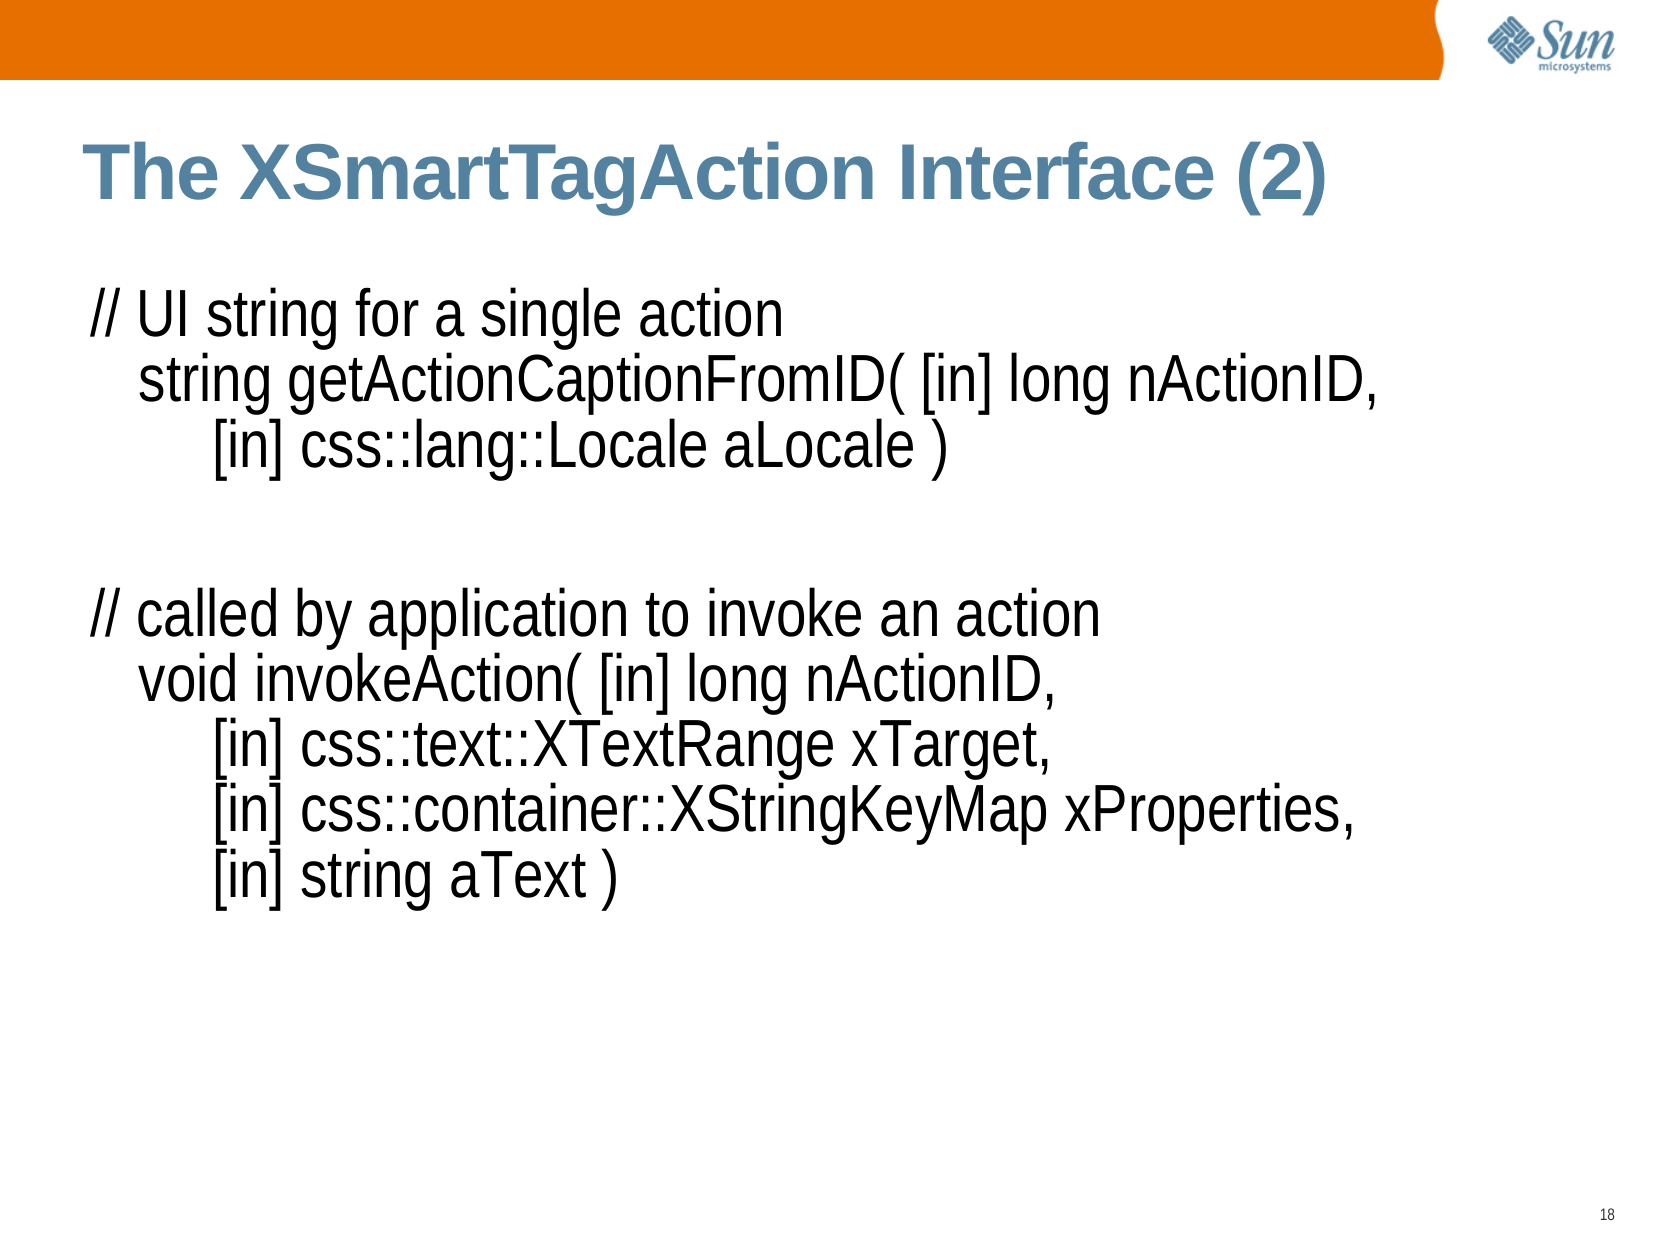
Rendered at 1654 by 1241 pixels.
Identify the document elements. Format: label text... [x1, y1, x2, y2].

picture [0, 0, 1654, 80]
title The XSmartTagAction Interface (2) [82, 135, 1585, 250]
list // UI string for a single action string getActionCaptionFromID( [in] long nActionID, [in] css::lang::Locale aLocale ) // called by application to invoke an action void invokeAction( [in] long nActionID, [in] css::text::XTextRange xTarget, [in] css::container::XStringKeyMap xProperties, [in] string aText ) [71, 284, 1545, 1171]
